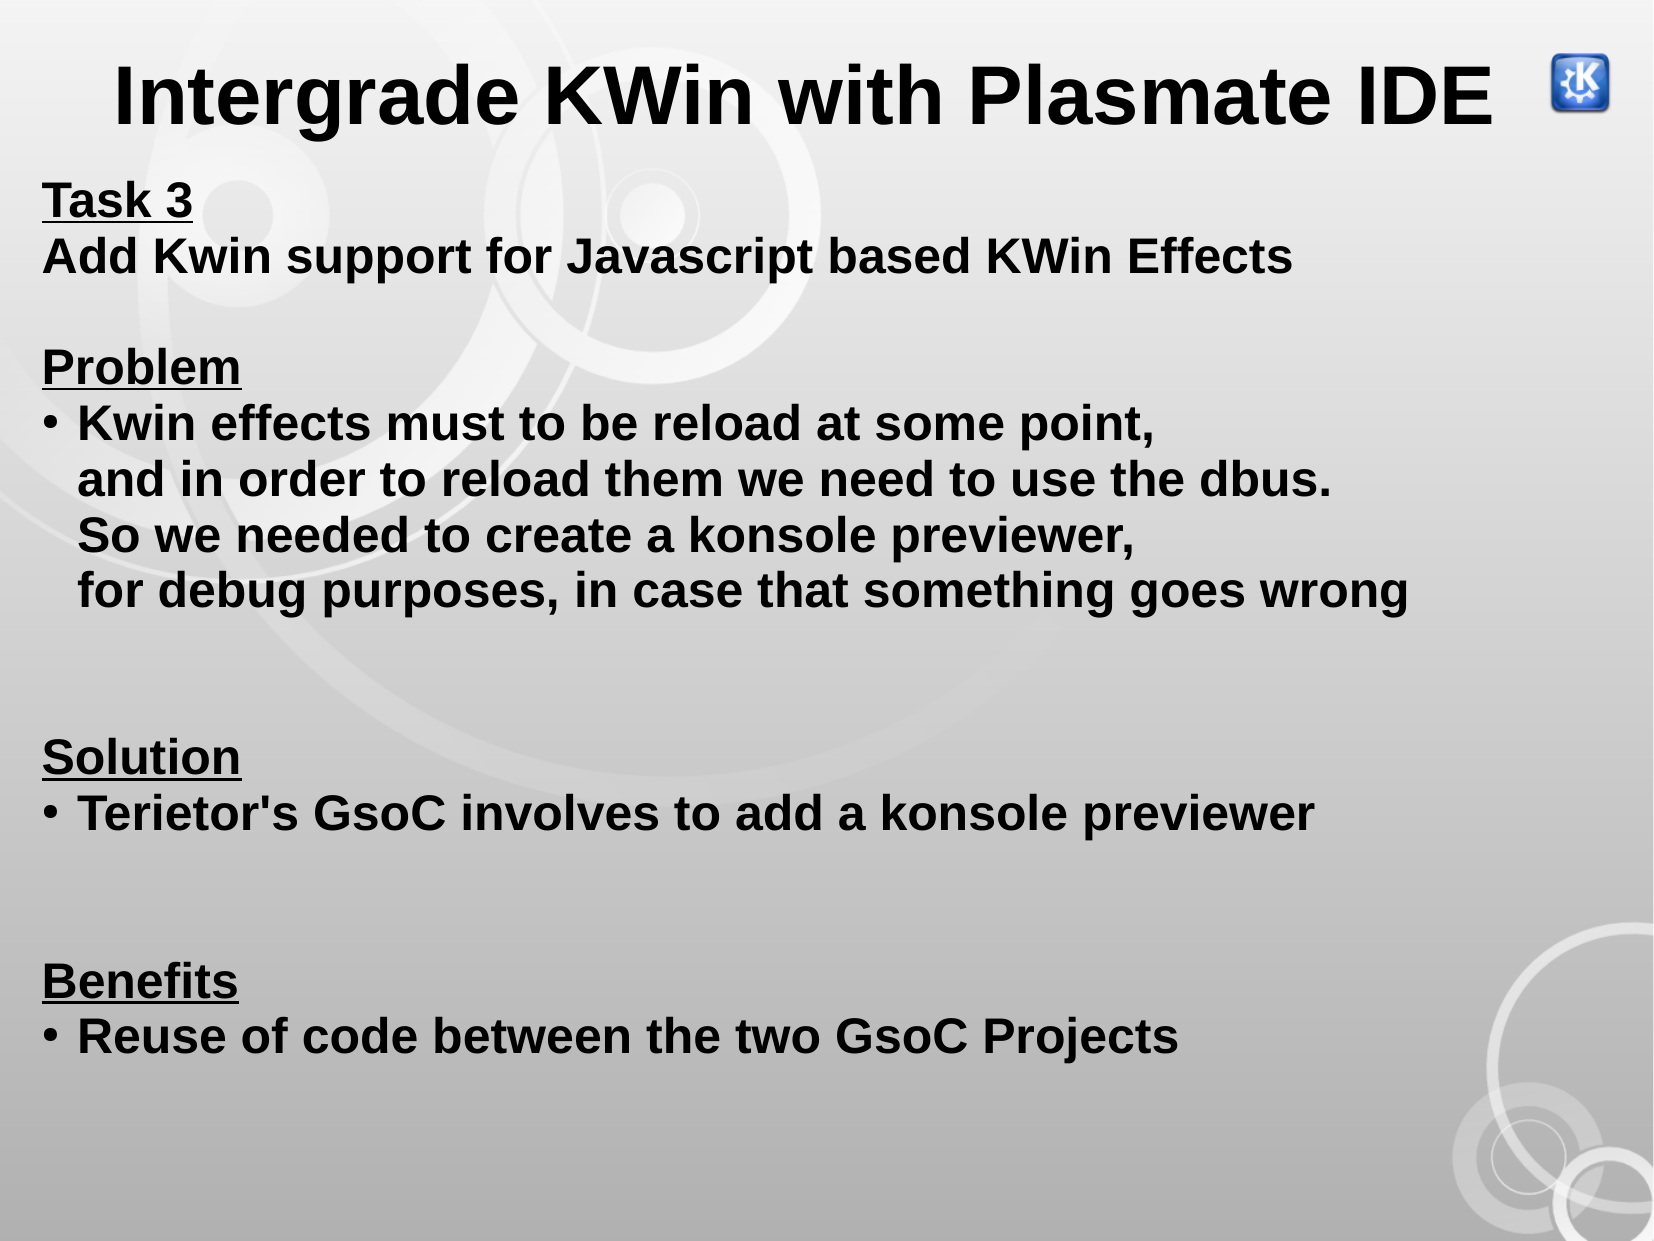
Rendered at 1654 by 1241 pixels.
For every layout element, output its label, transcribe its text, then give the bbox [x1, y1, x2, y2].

picture [0, 0, 1654, 1241]
text_box Task 3 Add Kwin support for Javascript based KWin Effects Problem Kwin effects must to be reload at some point, and in order to reload them we need to use the dbus. So we needed to create a konsole previewer, for debug purposes, in case that something goes wrong Solution Terietor's GsoC involves to add a konsole previewer Benefits Reuse of code between the two GsoC Projects [26, 165, 1638, 1216]
text_box Intergrade KWin with Plasmate IDE [15, 41, 1561, 150]
